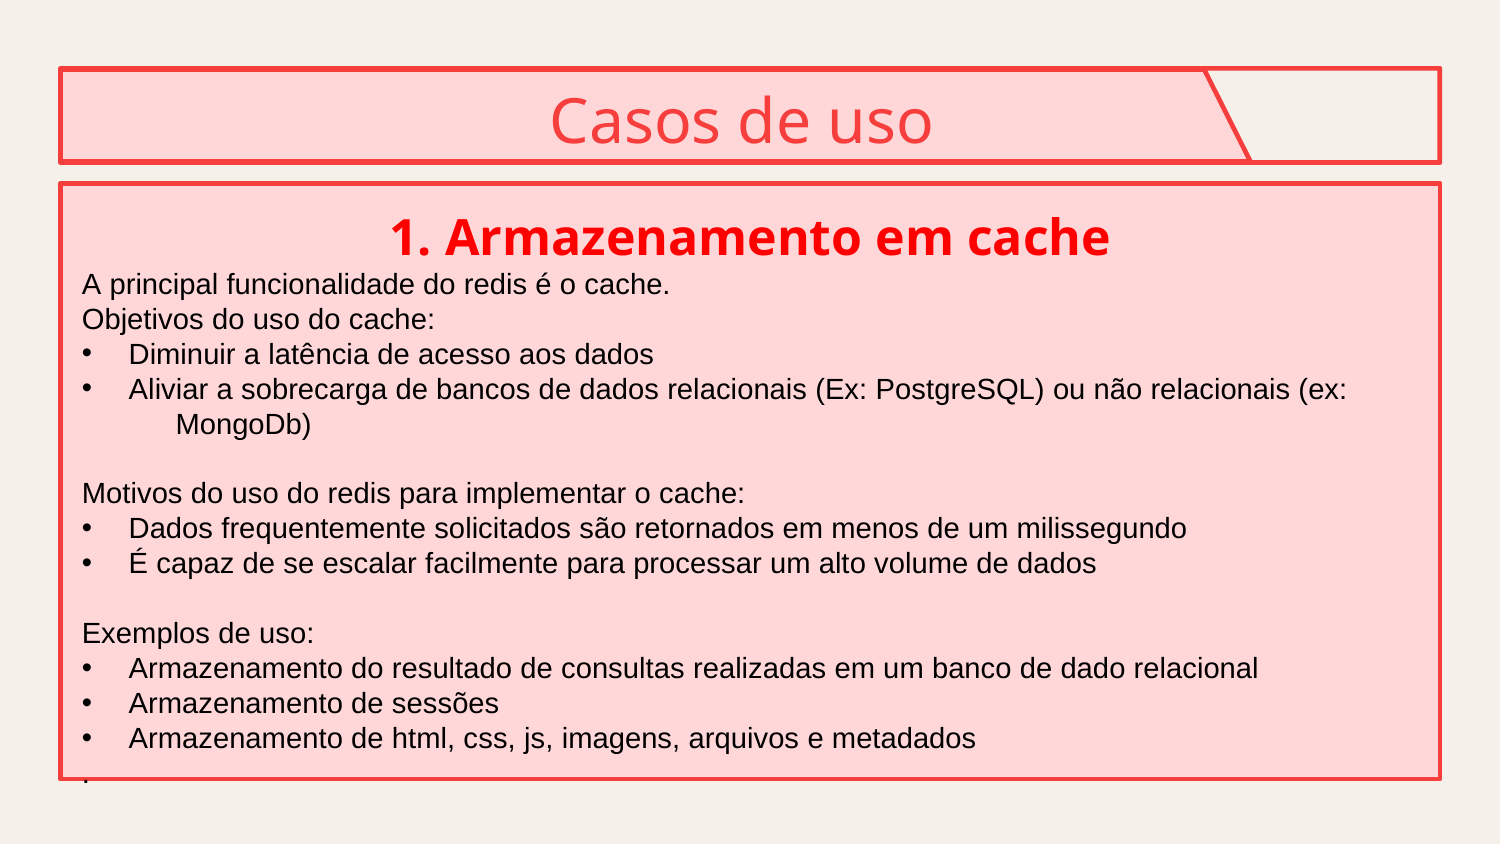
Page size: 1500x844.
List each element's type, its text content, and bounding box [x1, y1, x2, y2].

text_box 1. Armazenamento em cache A principal funcionalidade do redis é o cache. Objetivos do uso do cache: Diminuir a latência de acesso aos dados Aliviar a sobrecarga de bancos de dados relacionais (Ex: PostgreSQL) ou não relacionais (ex: MongoDb) Motivos do uso do redis para implementar o cache: Dados frequentemente solicitados são retornados em menos de um milissegundo É capaz de se escalar facilmente para processar um alto volume de dados Exemplos de uso: Armazenamento do resultado de consultas realizadas em um banco de dado relacional Armazenamento de sessões Armazenamento de html, css, js, imagens, arquivos e metadados . [66, 197, 1435, 844]
title Casos de uso [66, 71, 1435, 166]
